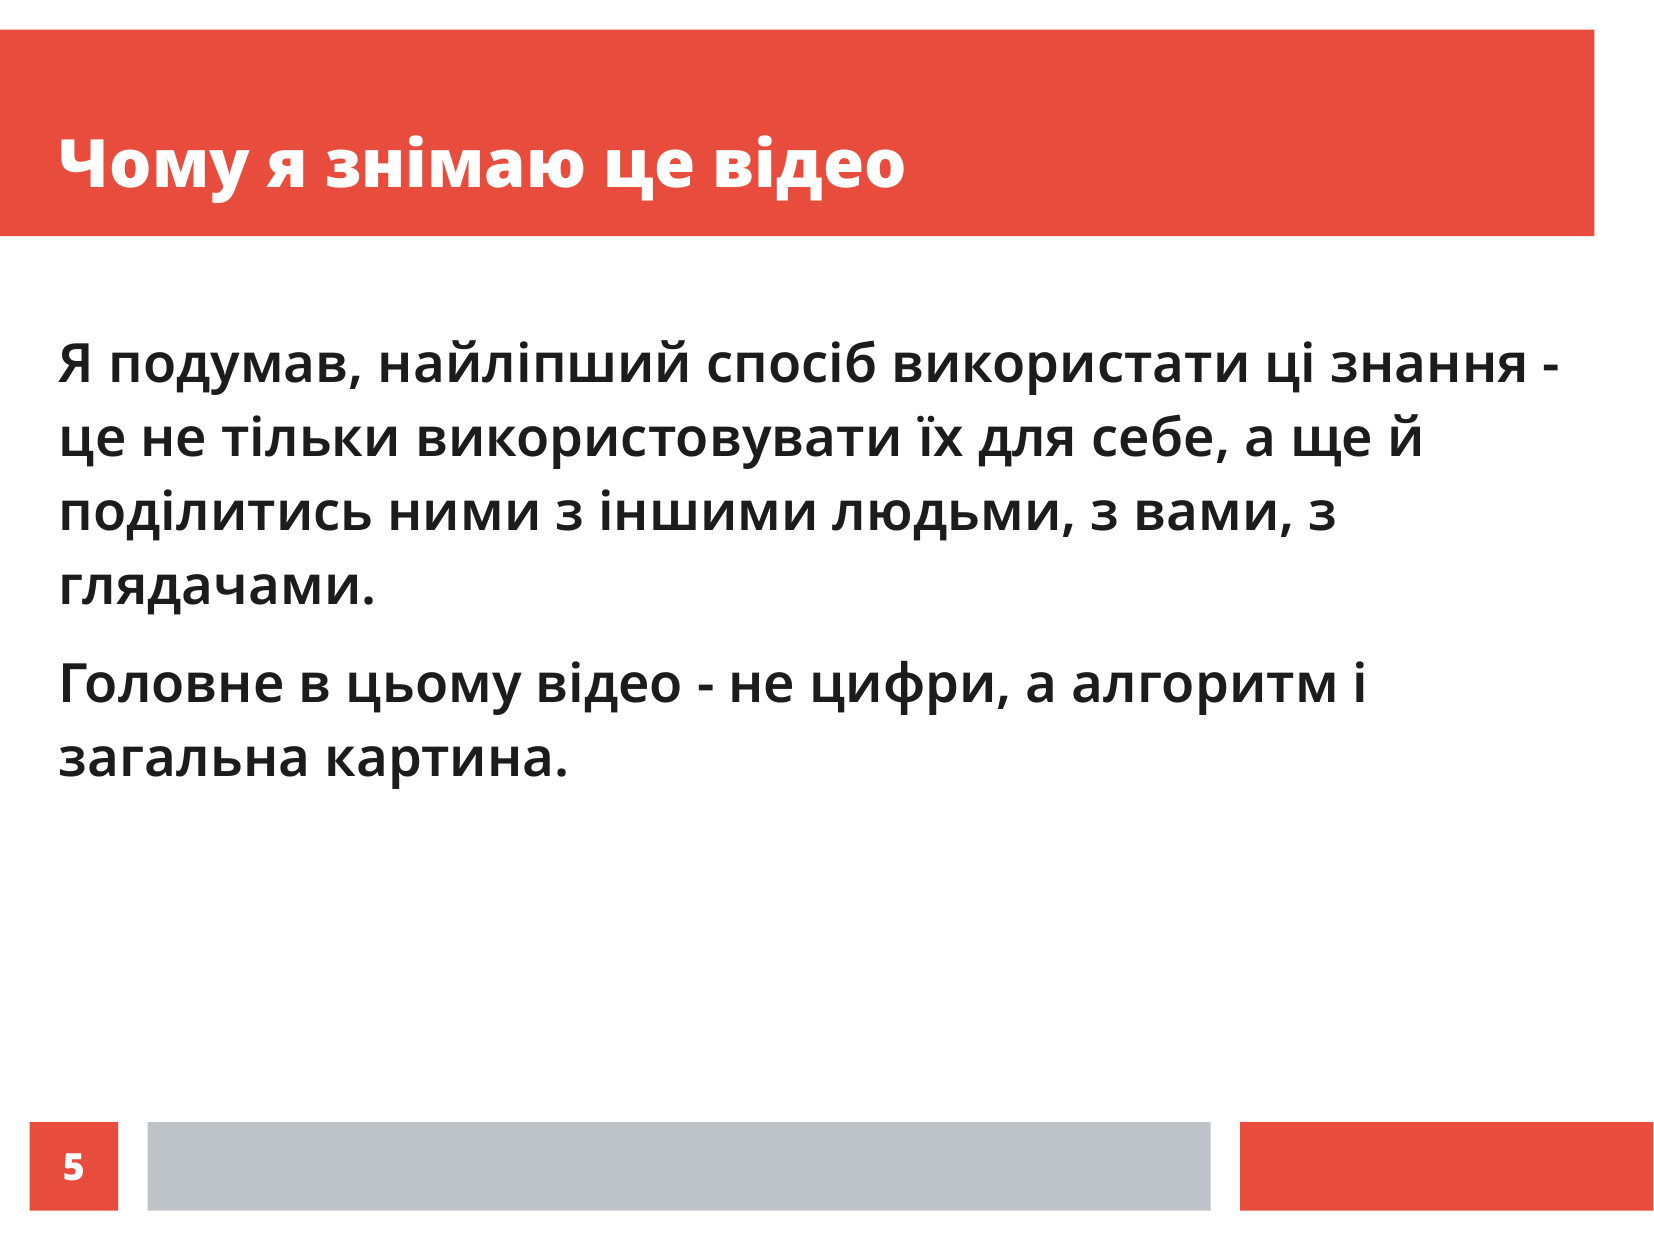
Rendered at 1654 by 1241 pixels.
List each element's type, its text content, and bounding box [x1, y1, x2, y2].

list Я подумав, найліпший спосіб використати ці знання - це не тільки використовувати їх для себе, а ще й поділитись ними з іншими людьми, з вами, з глядачами. Головне в цьому відео - не цифри, а алгоритм і загальна картина. [59, 324, 1565, 1093]
title Чому я знімаю це відео [59, 59, 1595, 207]
